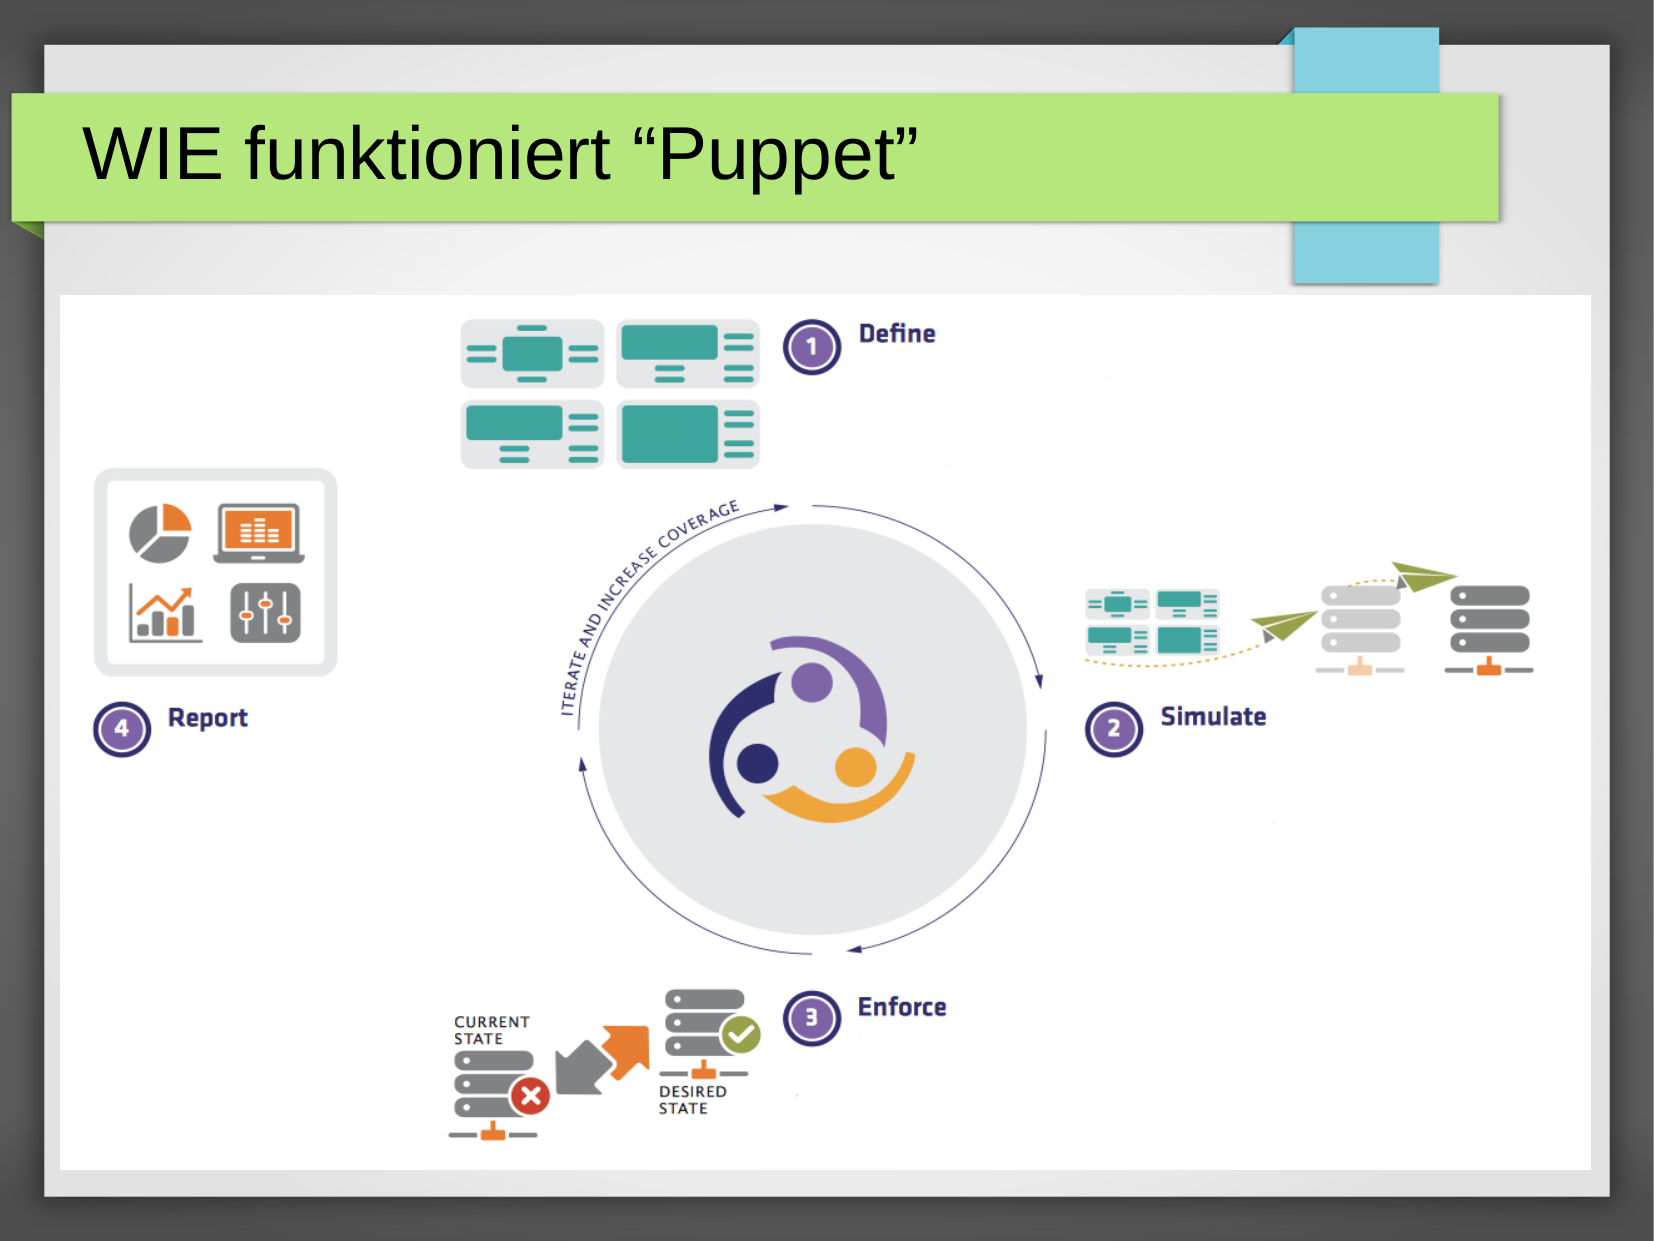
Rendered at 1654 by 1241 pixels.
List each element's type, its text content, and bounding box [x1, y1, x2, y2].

picture [0, 0, 1654, 1241]
title WIE funktioniert “Puppet” [82, 94, 1264, 213]
